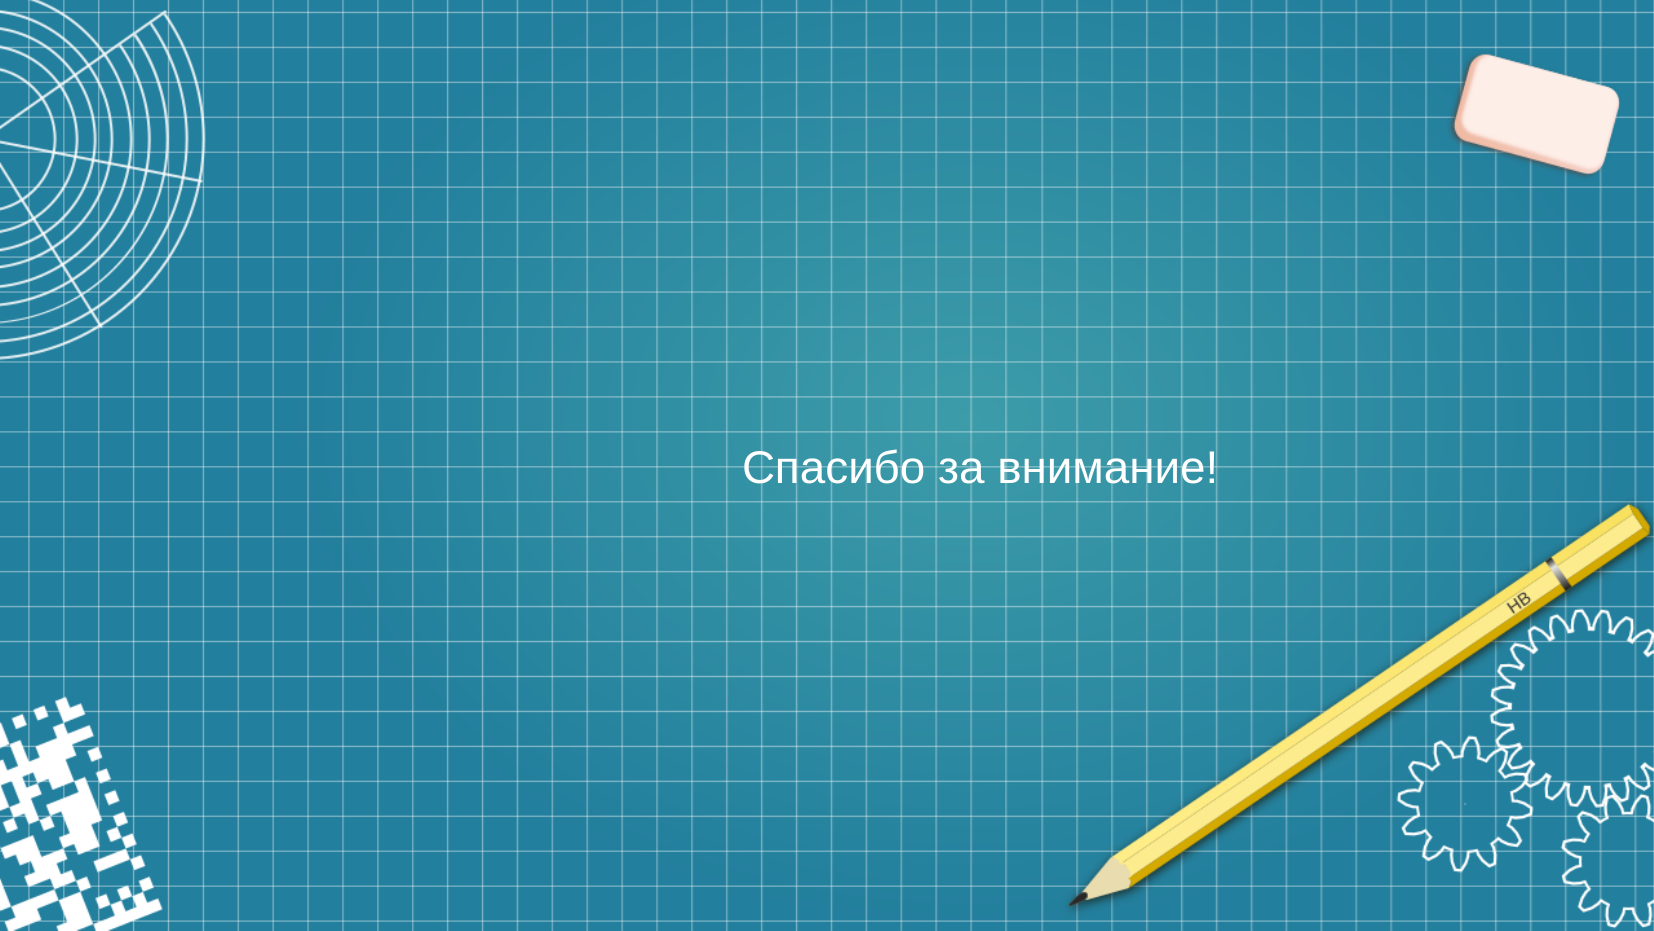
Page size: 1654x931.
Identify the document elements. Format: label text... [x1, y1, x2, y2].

picture [0, 0, 1654, 931]
title Спасибо за внимание! [389, 389, 1571, 546]
